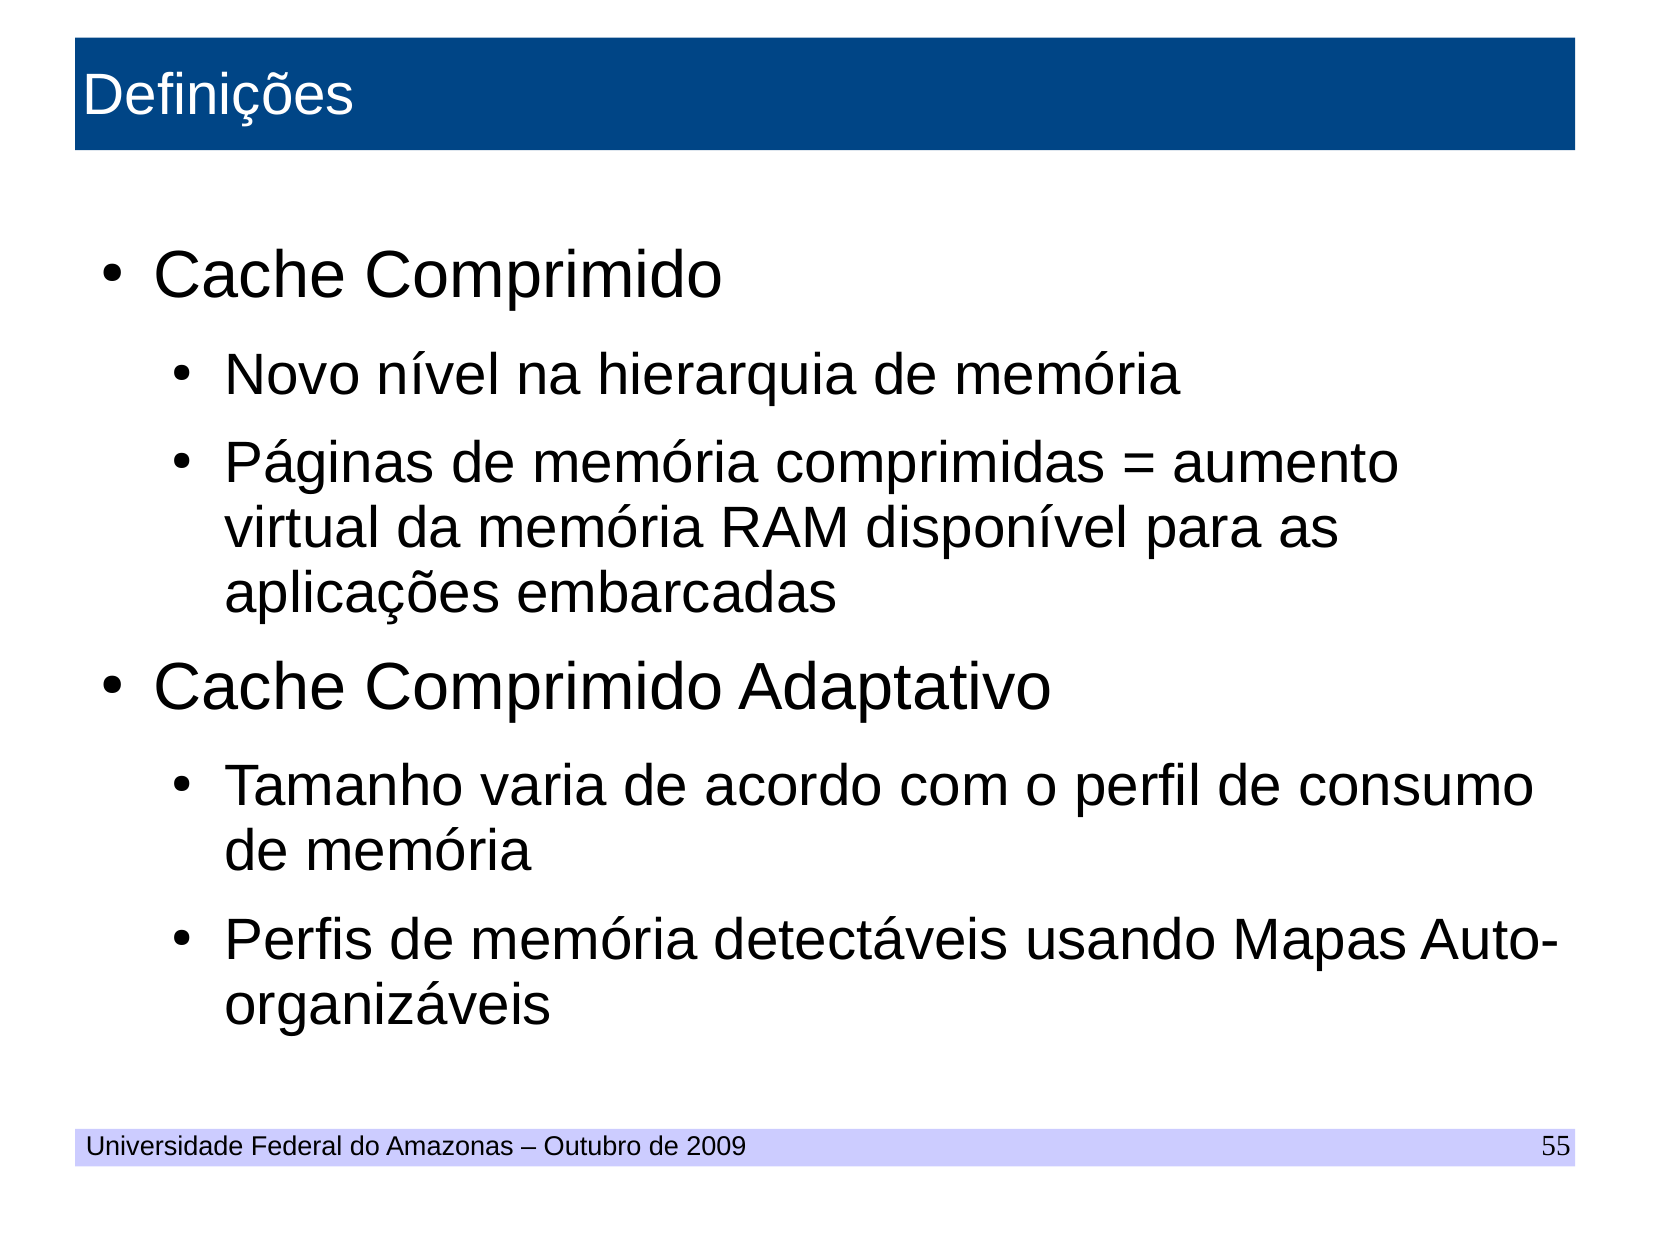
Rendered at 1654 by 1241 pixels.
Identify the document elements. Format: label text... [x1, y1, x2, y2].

title Definições [82, 43, 1571, 145]
list Cache Comprimido Novo nível na hierarquia de memória Páginas de memória comprimidas = aumento virtual da memória RAM disponível para as aplicações embarcadas Cache Comprimido Adaptativo Tamanho varia de acordo com o perfil de consumo de memória Perfis de memória detectáveis usando Mapas Auto-organizáveis [82, 237, 1571, 1056]
